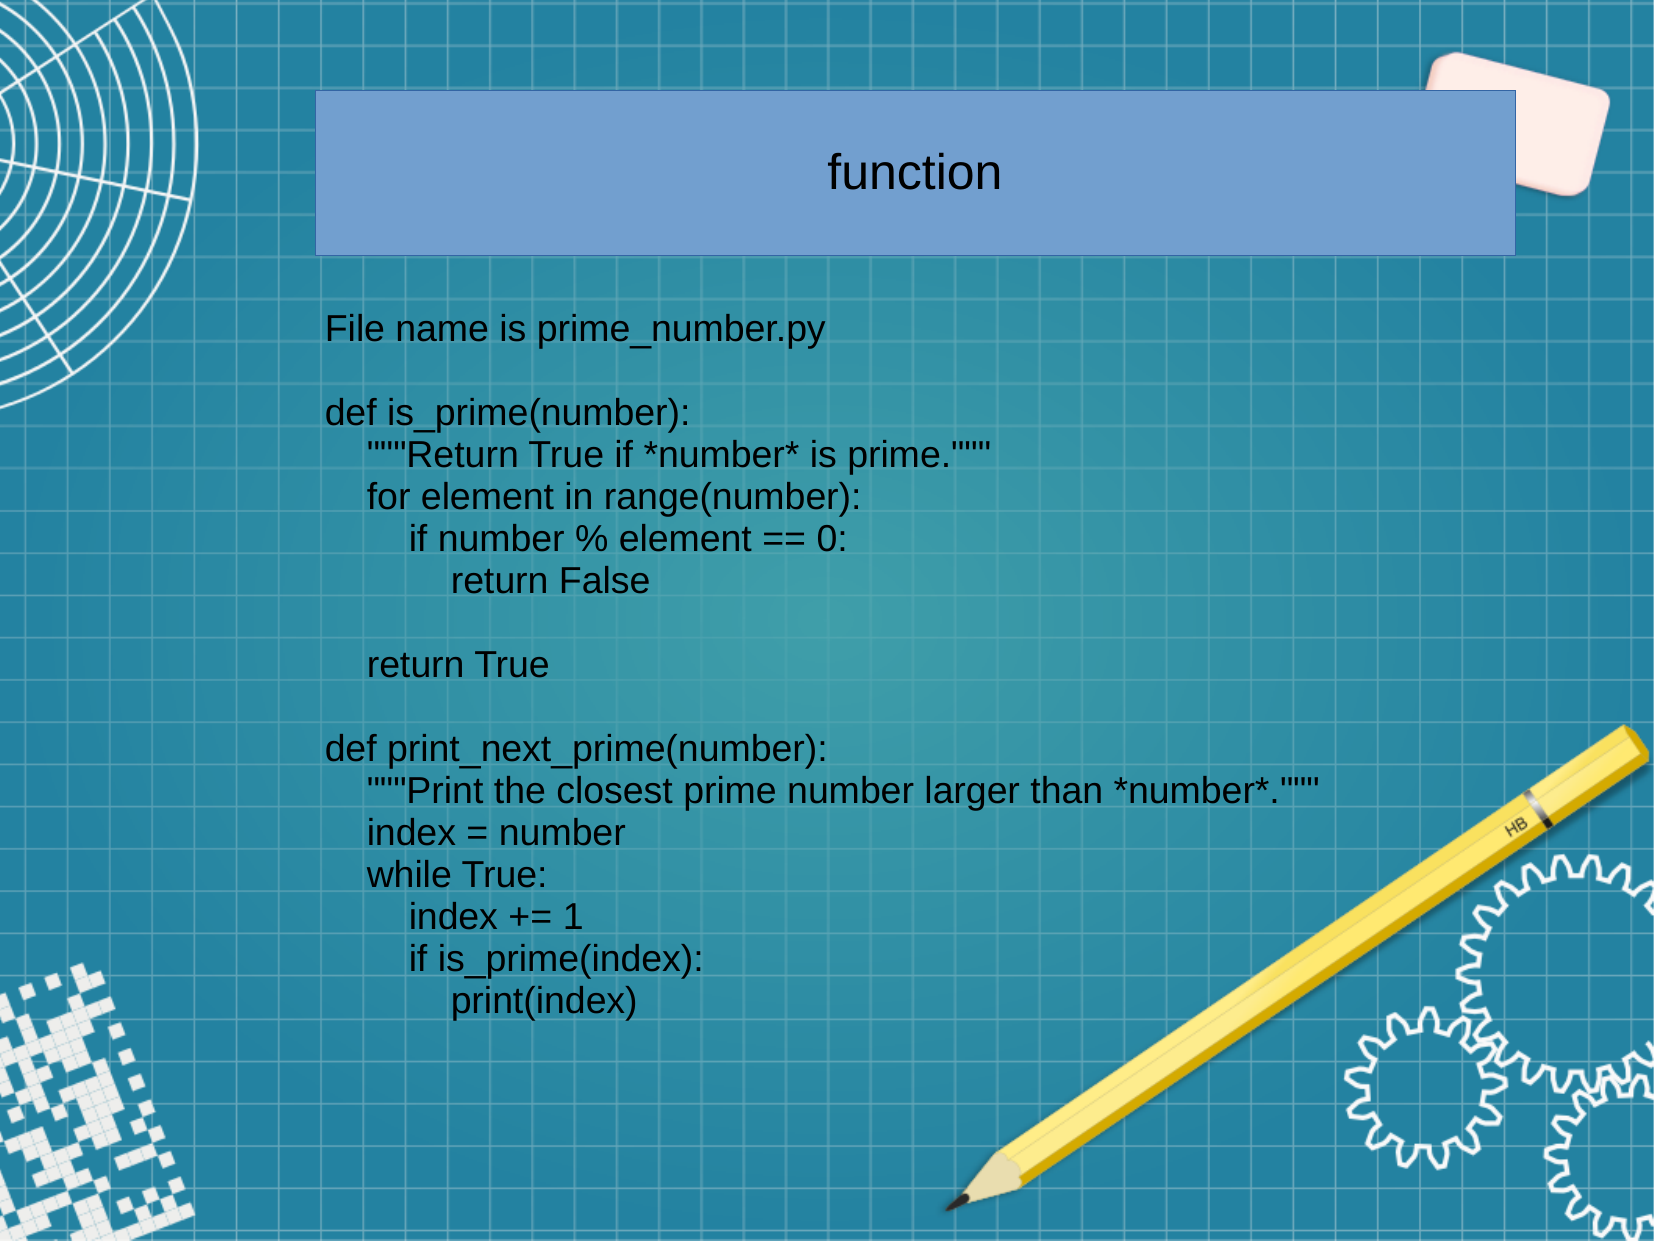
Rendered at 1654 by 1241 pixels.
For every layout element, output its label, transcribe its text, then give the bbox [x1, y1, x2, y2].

picture [0, 0, 1654, 1241]
text_box function [315, 90, 1516, 256]
text_box File name is prime_number.py def is_prime(number): """Return True if *number* is prime.""" for element in range(number): if number % element == 0: return False return True def print_next_prime(number): """Print the closest prime number larger than *number*.""" index = number while True: index += 1 if is_prime(index): print(index) [310, 300, 1336, 1071]
